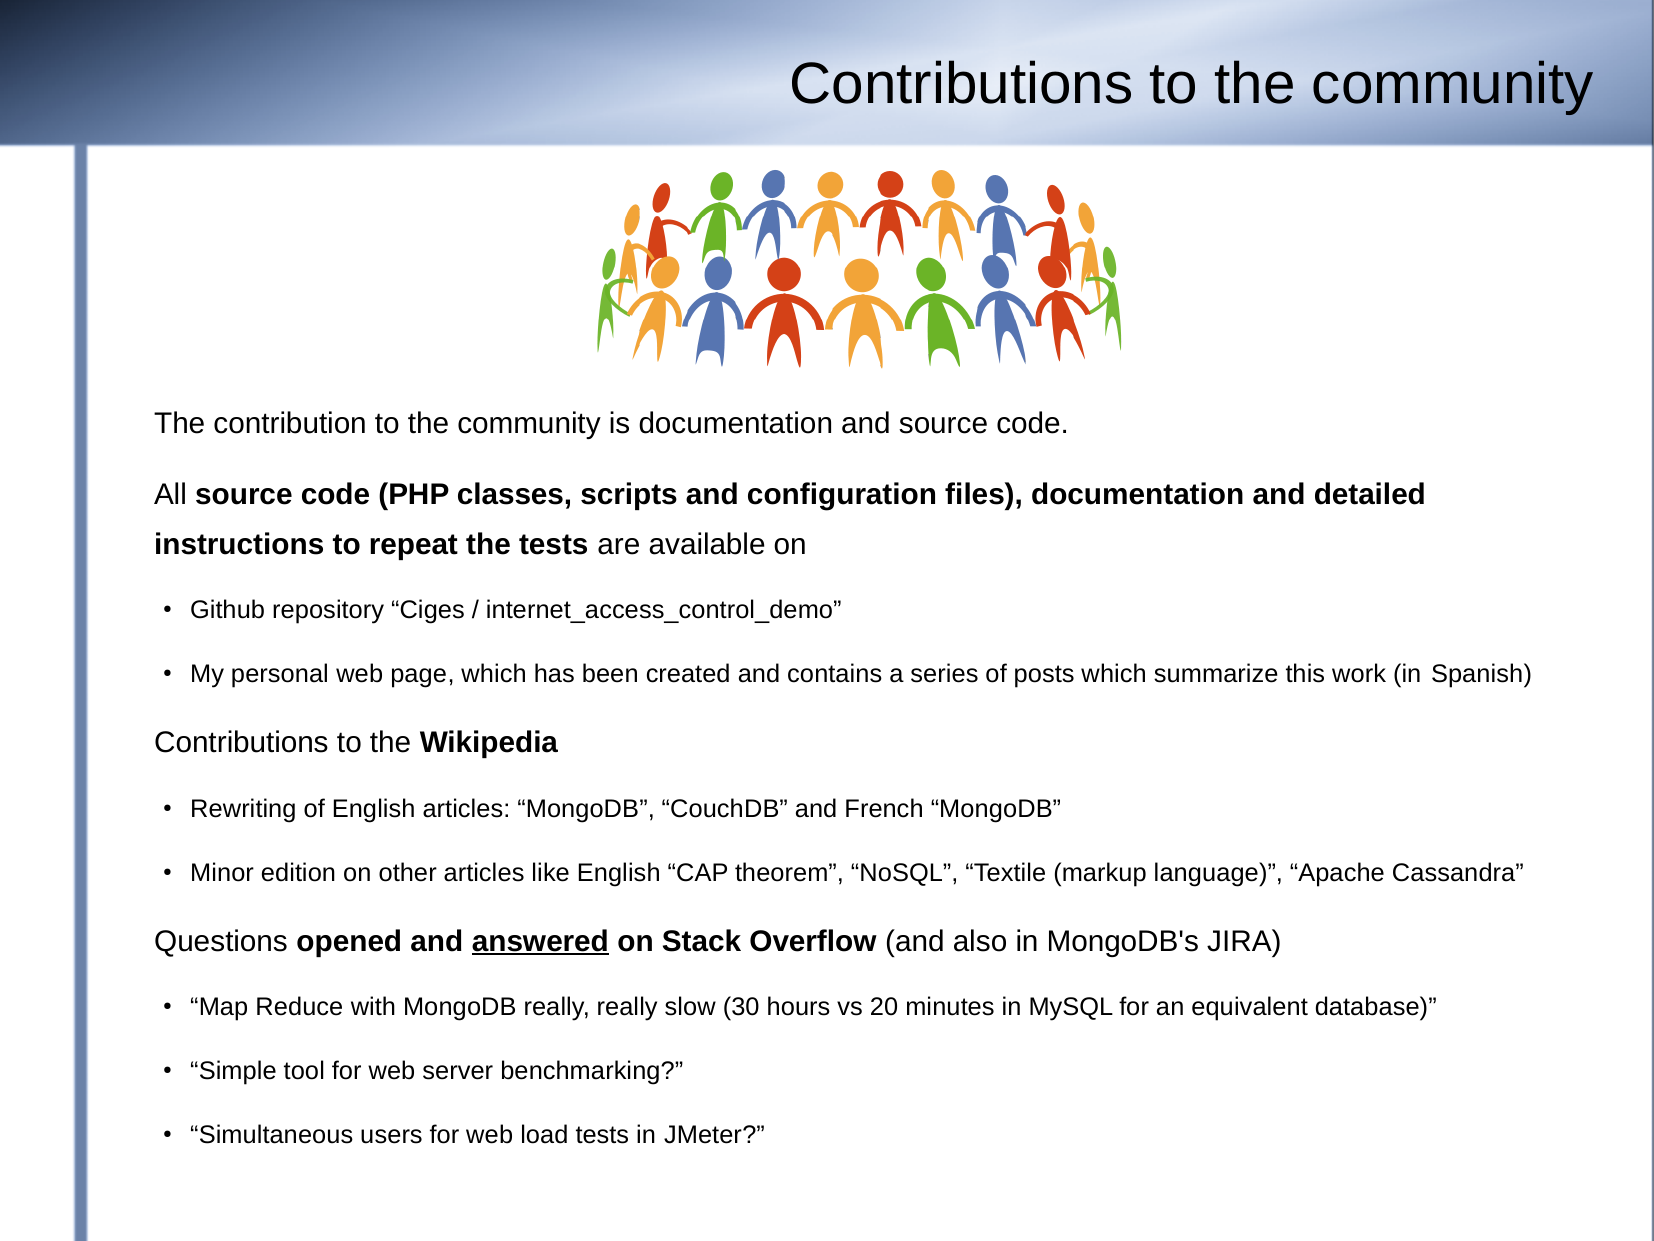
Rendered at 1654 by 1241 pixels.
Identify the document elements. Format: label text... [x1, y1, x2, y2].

list The contribution to the community is documentation and source code. All source code (PHP classes, scripts and configuration files), documentation and detailed instructions to repeat the tests are available on Github repository “Ciges / internet_access_control_demo” My personal web page, which has been created and contains a series of posts which summarize this work (in Spanish) Contributions to the Wikipedia Rewriting of English articles: “MongoDB”, “CouchDB” and French “MongoDB” Minor edition on other articles like English “CAP theorem”, “NoSQL”, “Textile (markup language)”, “Apache Cassandra” Questions opened and answered on Stack Overflow (and also in MongoDB's JIRA) “Map Reduce with MongoDB really, really slow (30 hours vs 20 minutes in MySQL for an equivalent database)” “Simple tool for web server benchmarking?” “Simultaneous users for web load tests in JMeter?” [154, 389, 1536, 1182]
title Contributions to the community [154, 49, 1596, 118]
picture [0, 0, 1654, 1241]
